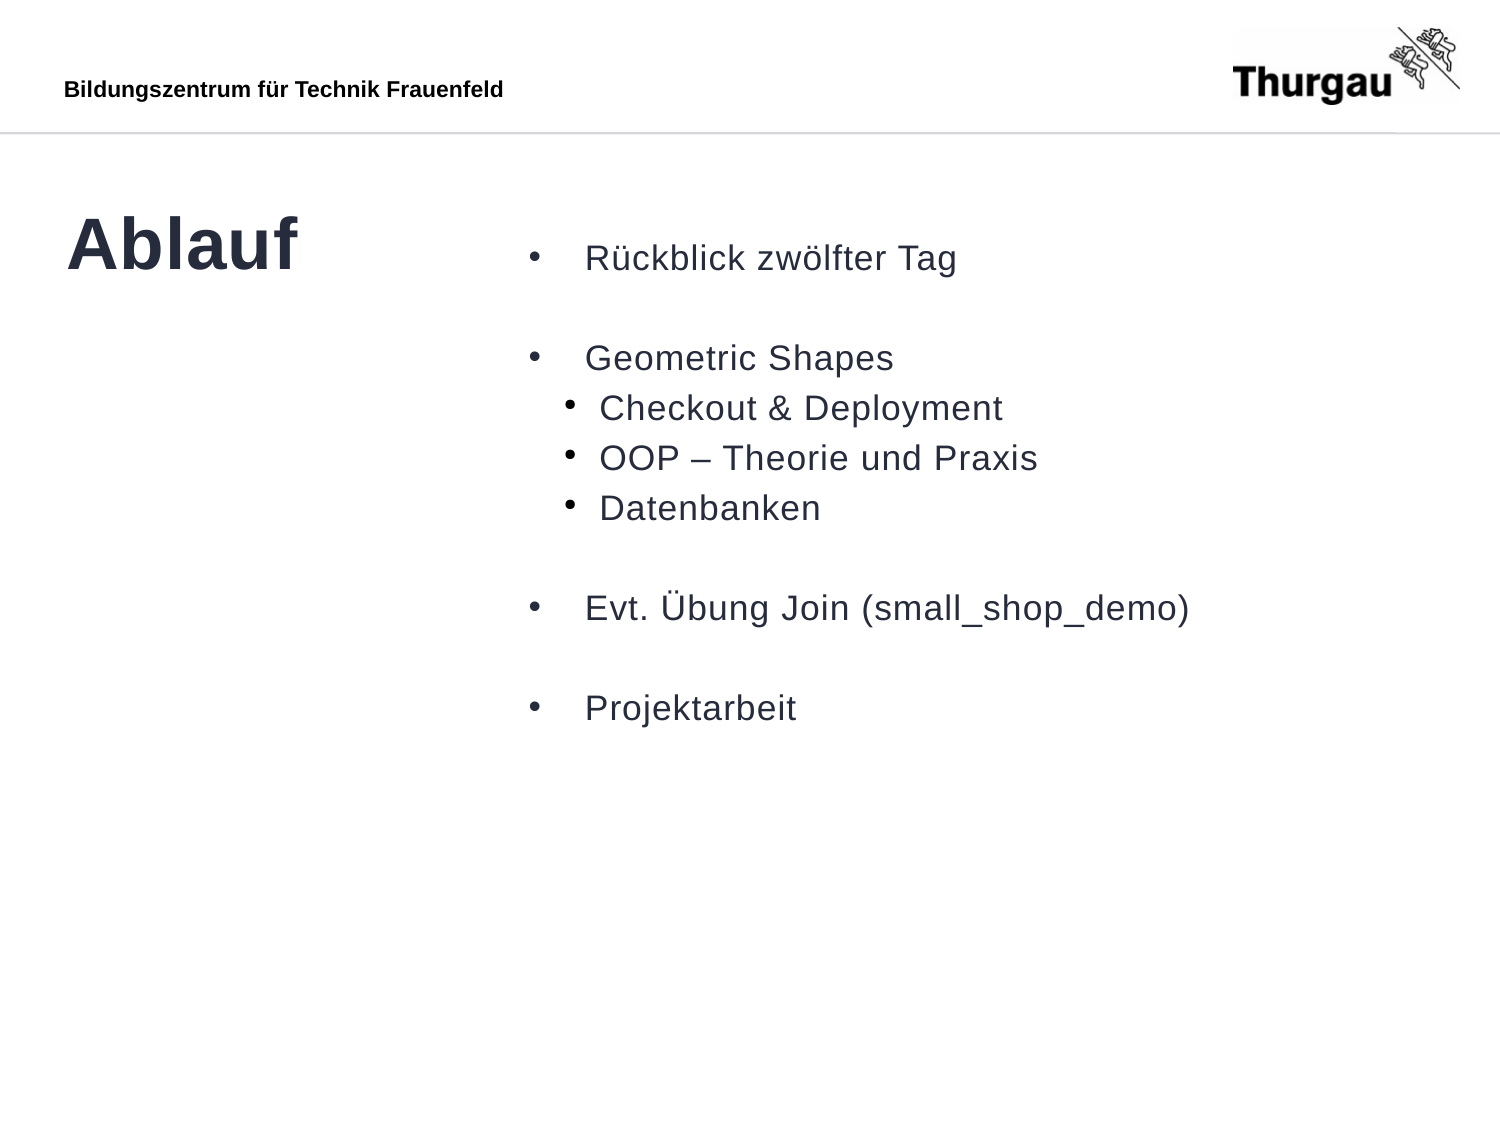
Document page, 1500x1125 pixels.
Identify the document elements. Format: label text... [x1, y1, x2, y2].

picture [1233, 27, 1460, 105]
text_box Rückblick zwölfter Tag Geometric Shapes Checkout & Deployment OOP – Theorie und Praxis Datenbanken Evt. Übung Join (small_shop_demo) Projektarbeit [513, 219, 1435, 1042]
text_box Bildungszentrum für Technik Frauenfeld [48, 65, 667, 115]
text_box Ablauf [51, 208, 422, 587]
